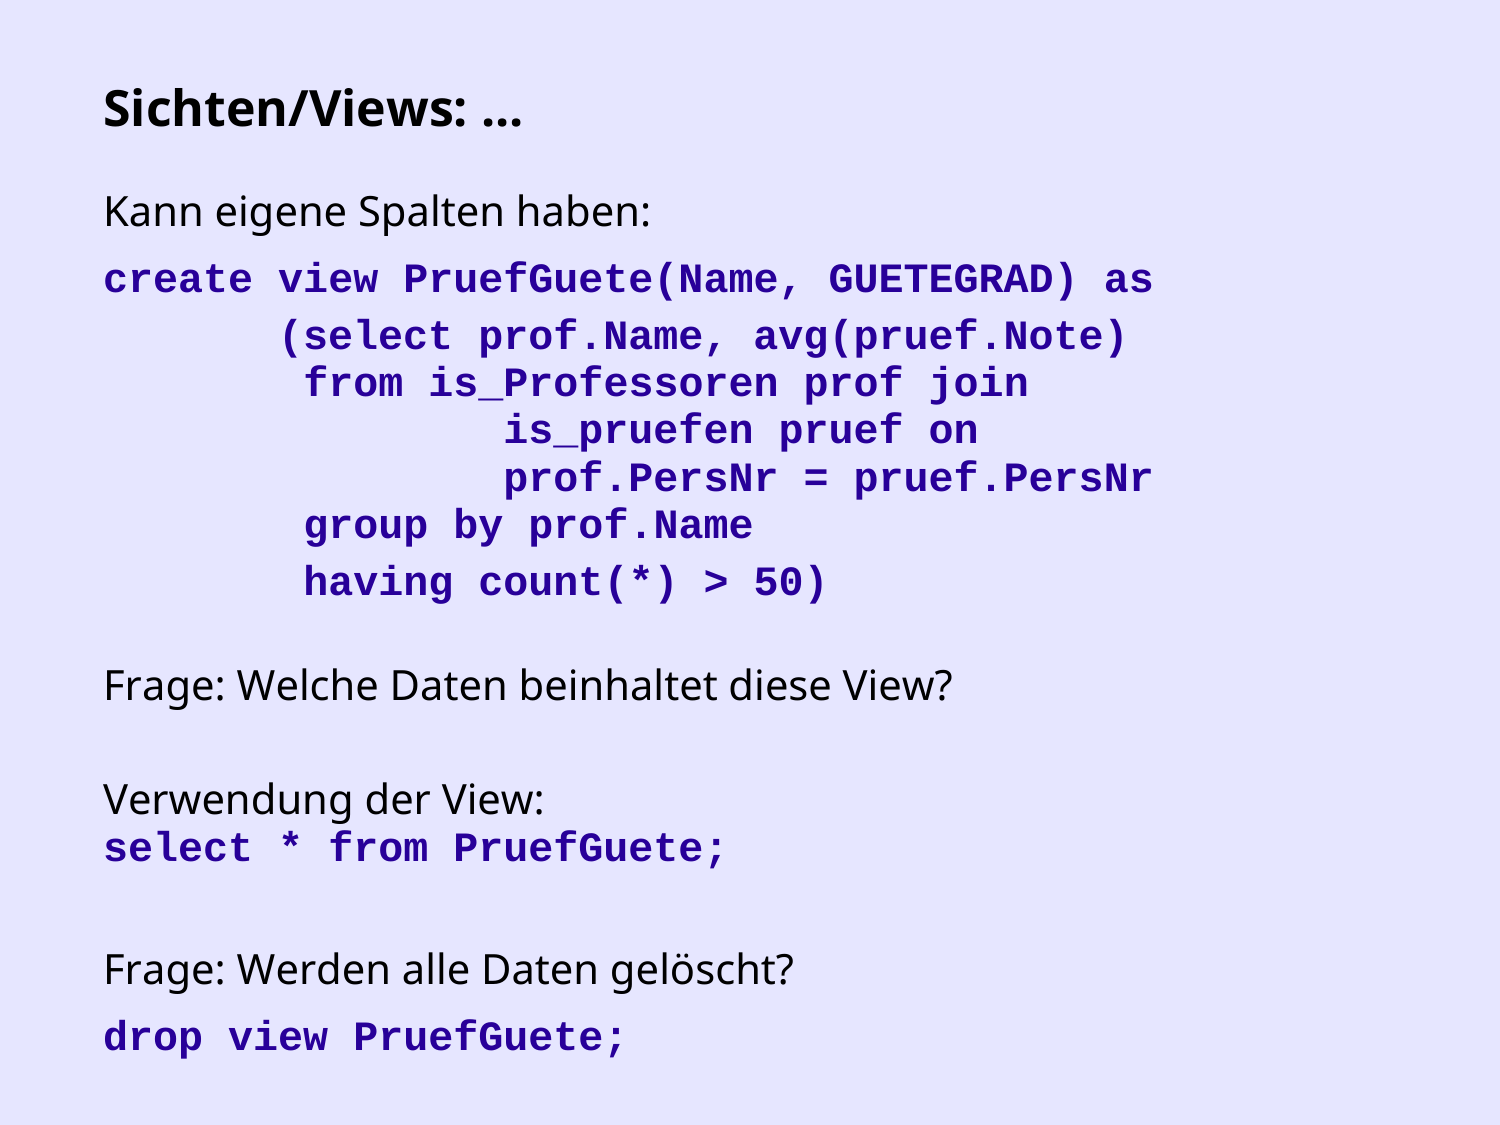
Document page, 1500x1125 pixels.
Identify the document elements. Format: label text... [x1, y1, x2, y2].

text_box Kann eigene Spalten haben: create view PruefGuete(Name, GUETEGRAD) as (select prof.Name, avg(pruef.Note)‏ from is_Professoren prof join is_pruefen pruef on prof.PersNr = pruef.PersNr group by prof.Name having count(*) > 50)‏ Frage: Welche Daten beinhaltet diese View? Verwendung der View: select * from PruefGuete; Frage: Werden alle Daten gelöscht? drop view PruefGuete; [88, 174, 1418, 1071]
title Sichten/Views: ... [88, 29, 1364, 150]
